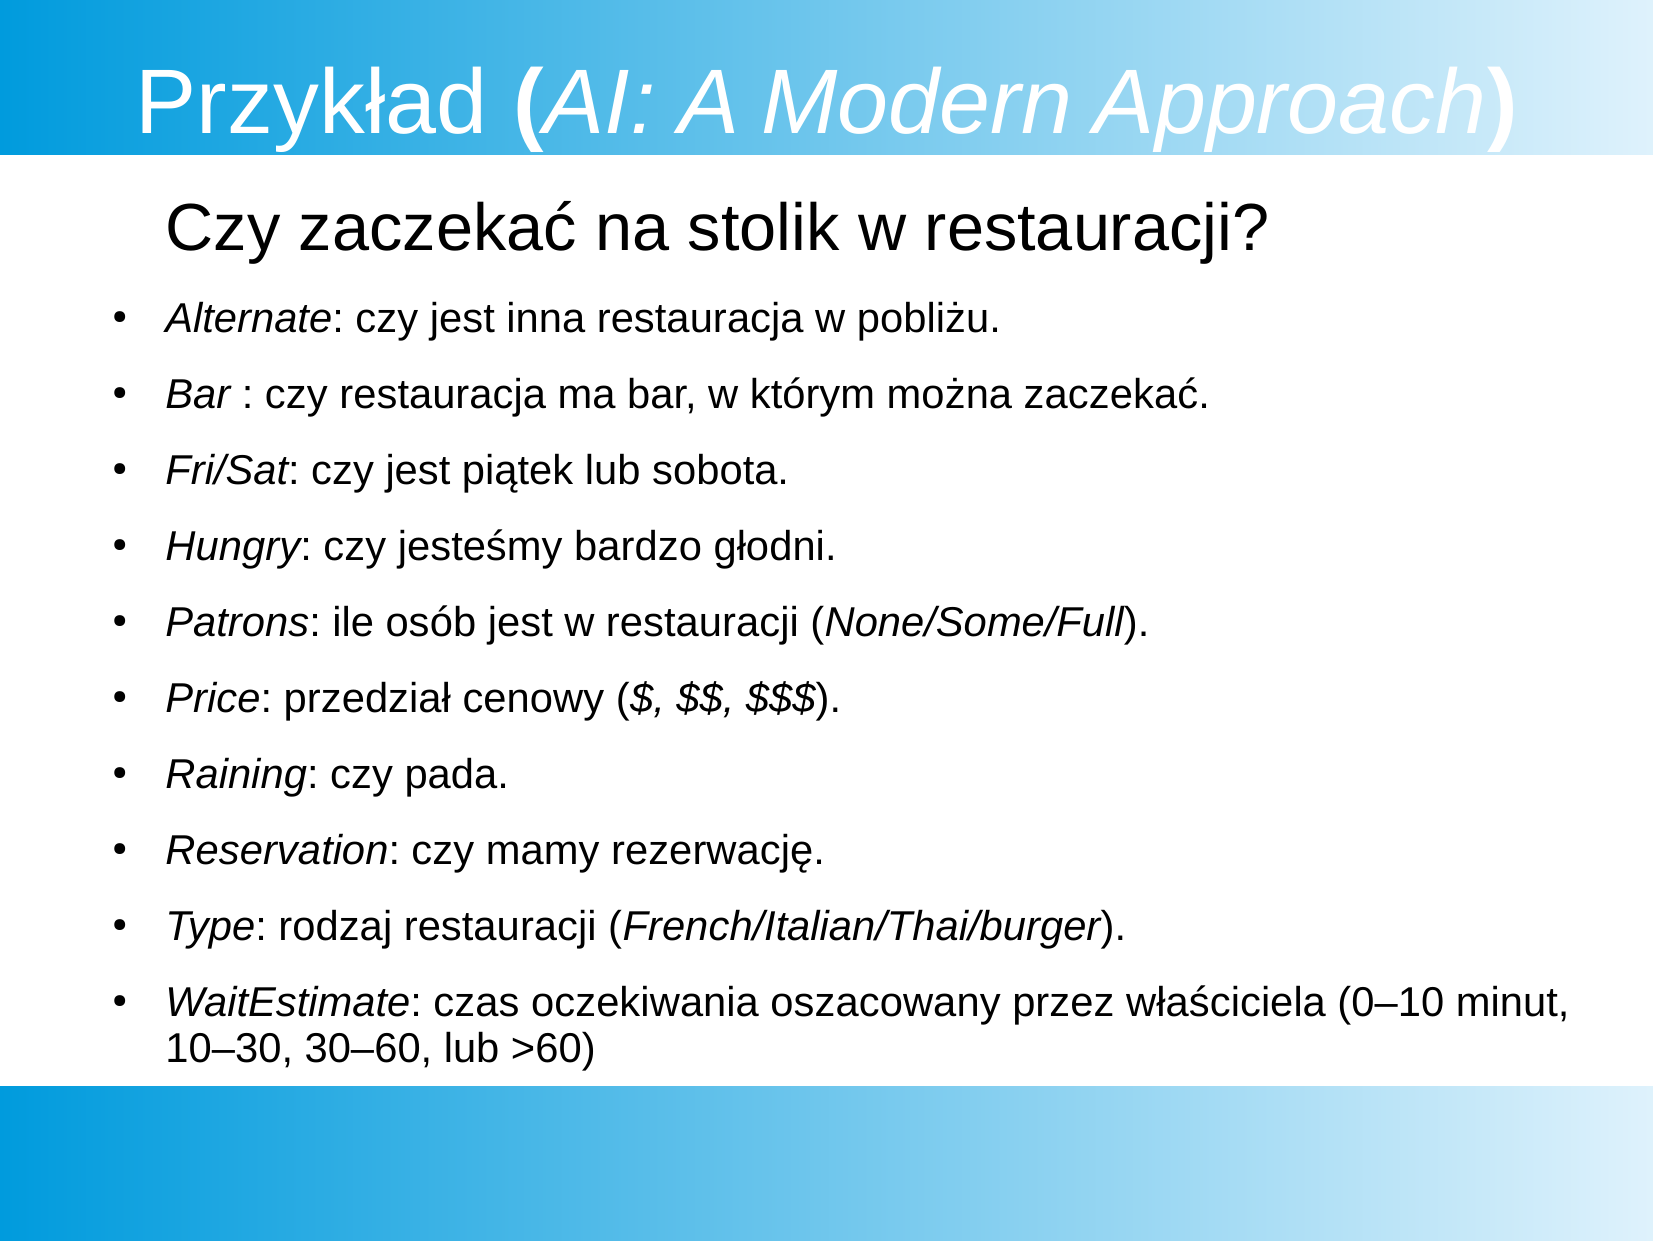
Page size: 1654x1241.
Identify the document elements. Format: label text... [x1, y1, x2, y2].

title Przykład (AI: A Modern Approach) [82, 49, 1571, 155]
list Czy zaczekać na stolik w restauracji? Alternate: czy jest inna restauracja w pobliżu. Bar : czy restauracja ma bar, w którym można zaczekać. Fri/Sat: czy jest piątek lub sobota. Hungry: czy jesteśmy bardzo głodni. Patrons: ile osób jest w restauracji (None/Some/Full). Price: przedział cenowy ($, $$, $$$). Raining: czy pada. Reservation: czy mamy rezerwację. Type: rodzaj restauracji (French/Italian/Thai/burger). WaitEstimate: czas oczekiwania oszacowany przez właściciela (0–10 minut, 10–30, 30–60, lub >60) [94, 190, 1583, 1146]
